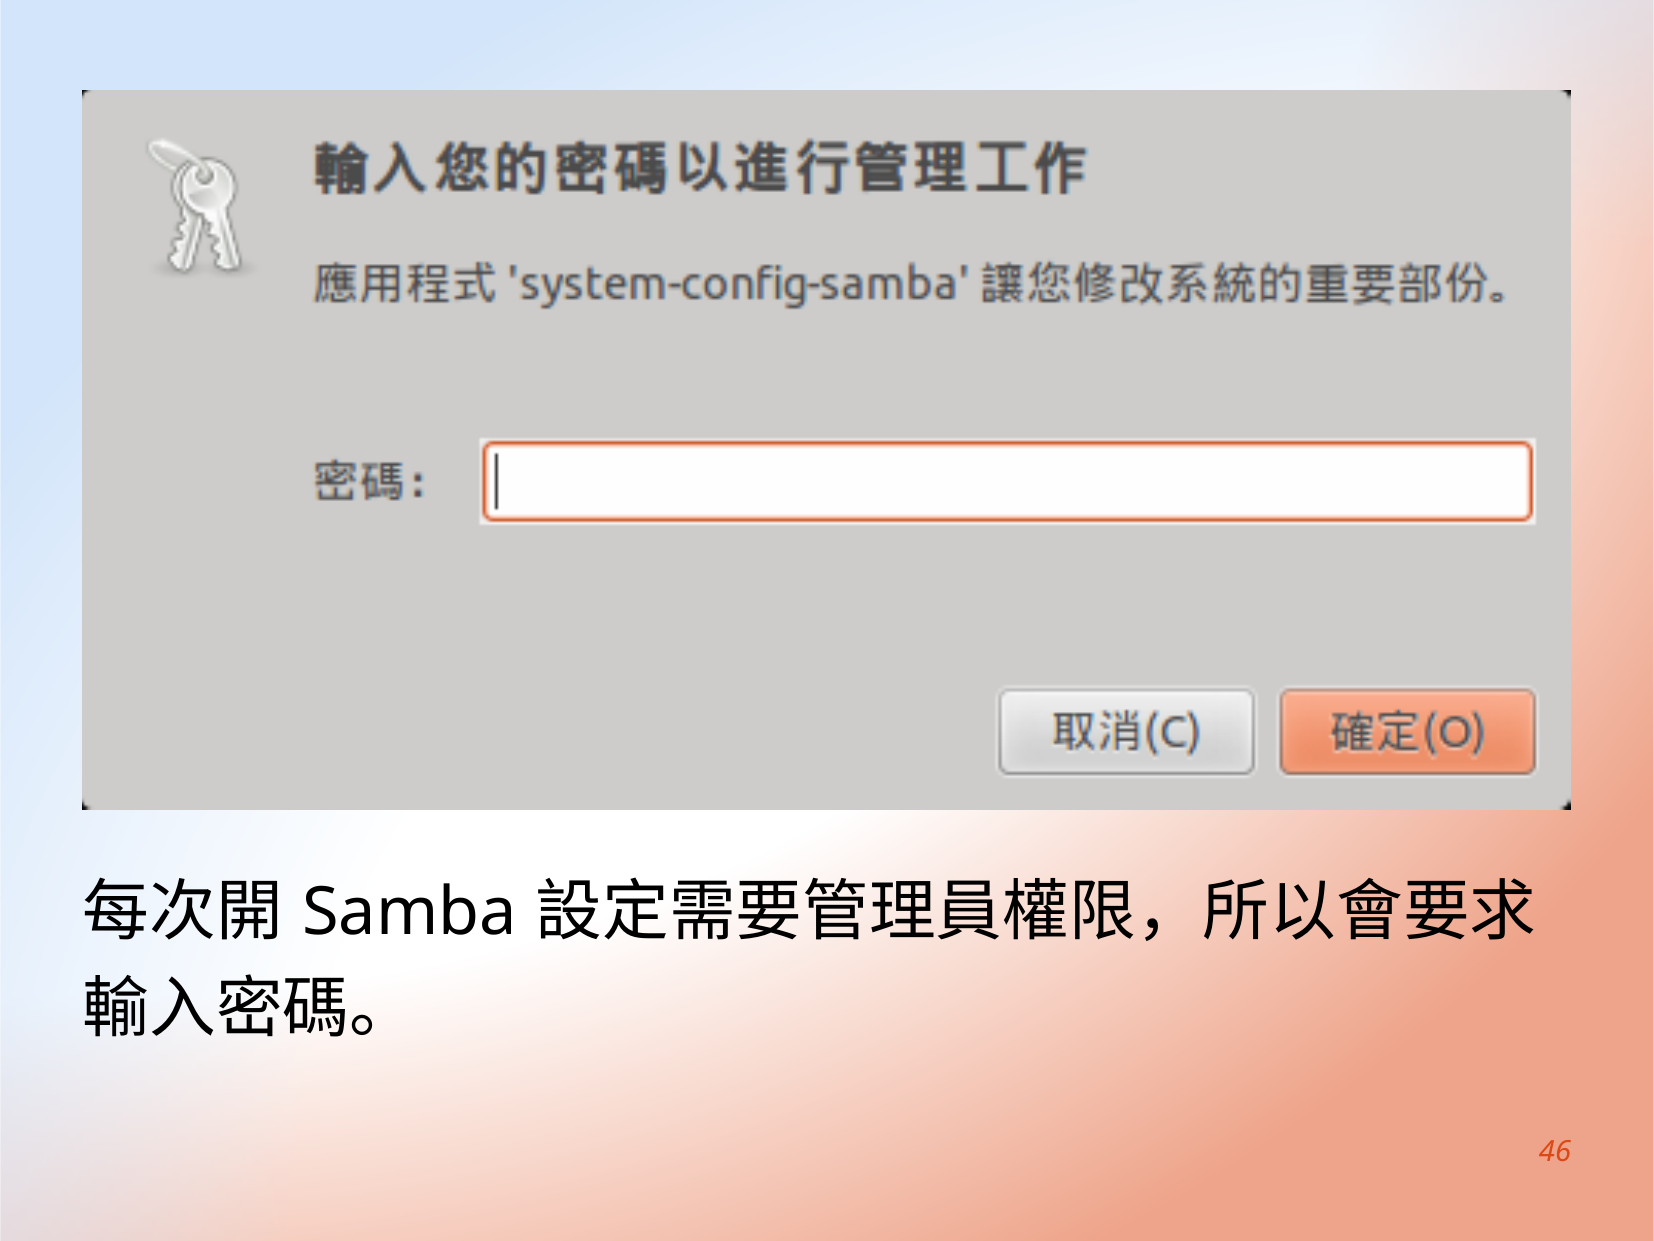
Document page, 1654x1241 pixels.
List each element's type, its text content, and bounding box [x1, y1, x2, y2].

list 每次開Samba設定需要管理員權限，所以會要求輸入密碼。 [82, 857, 1571, 1201]
picture [0, 0, 1654, 1241]
